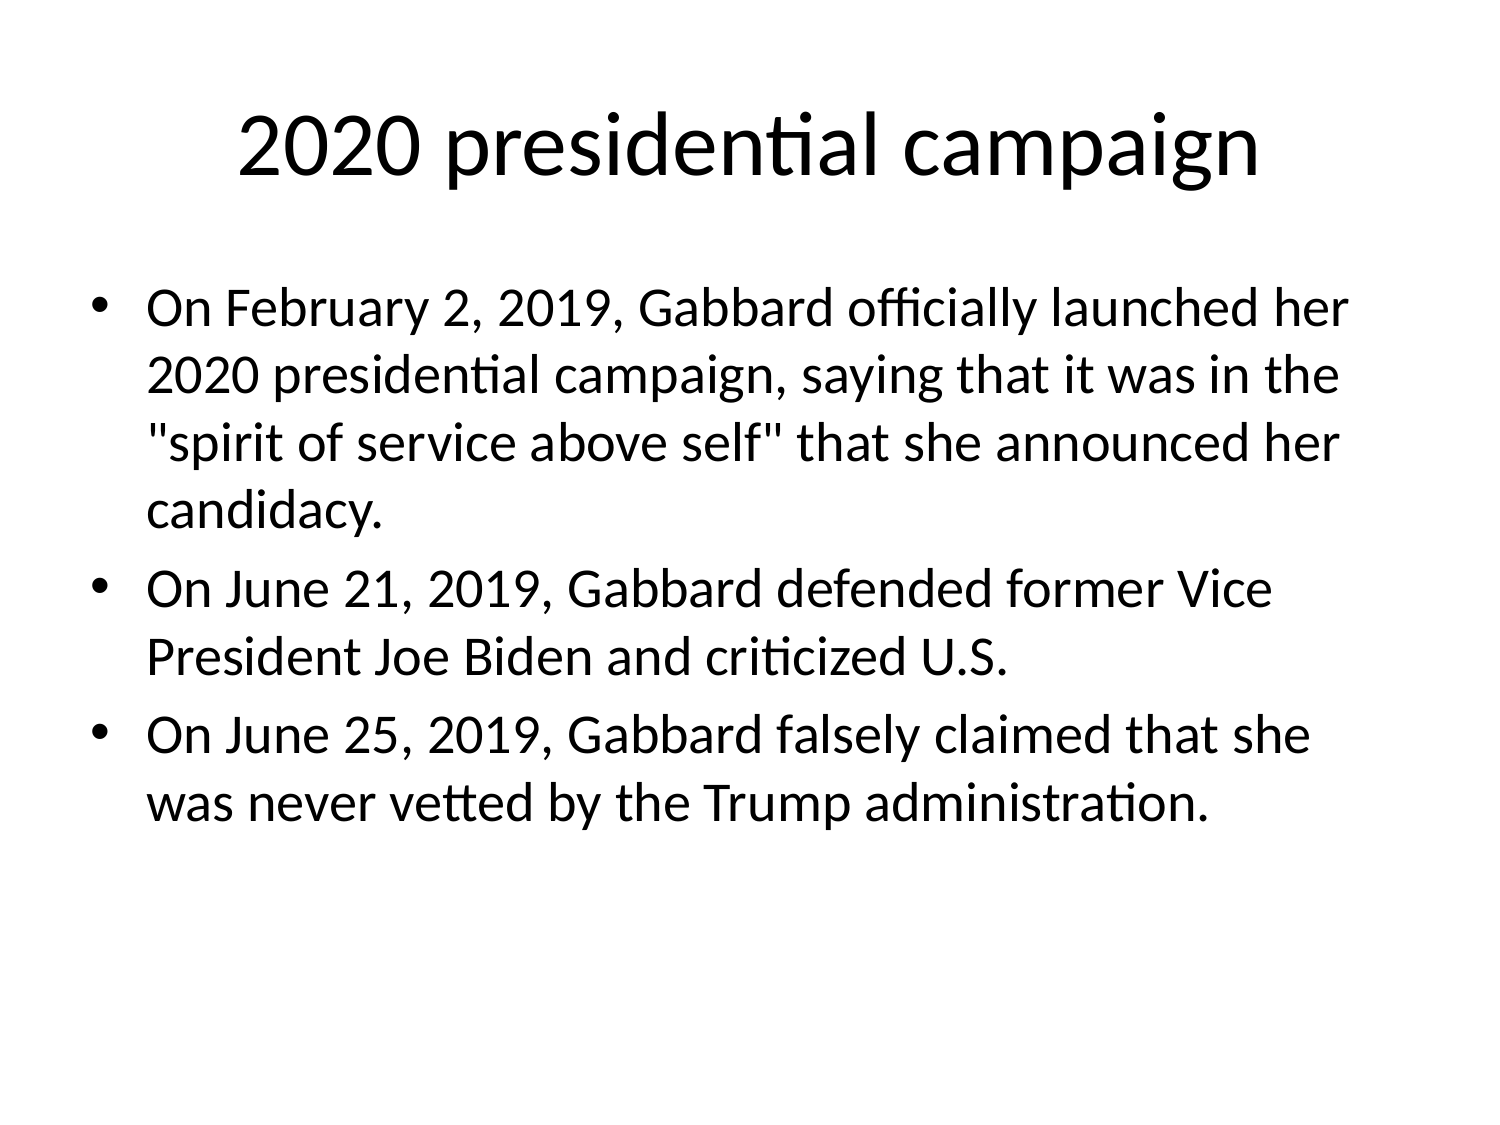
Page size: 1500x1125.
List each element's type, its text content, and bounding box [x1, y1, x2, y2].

list On February 2, 2019, Gabbard officially launched her 2020 presidential campaign, saying that it was in the "spirit of service above self" that she announced her candidacy. On June 21, 2019, Gabbard defended former Vice President Joe Biden and criticized U.S. On June 25, 2019, Gabbard falsely claimed that she was never vetted by the Trump administration. [75, 262, 1425, 1005]
title 2020 presidential campaign [75, 45, 1425, 233]
